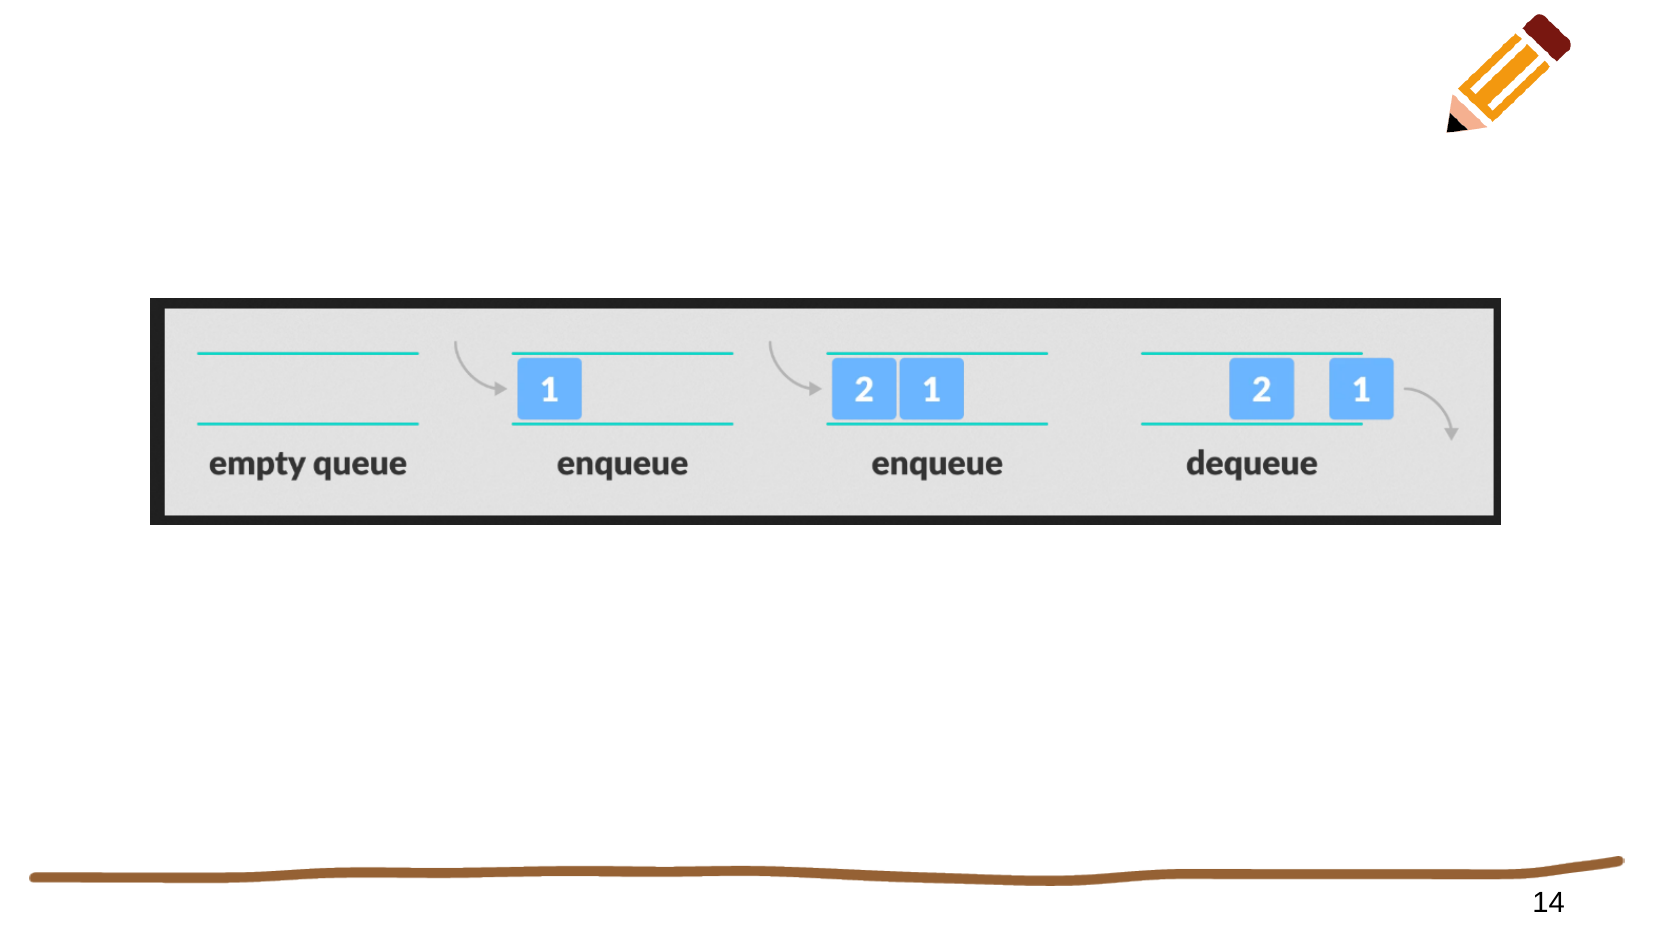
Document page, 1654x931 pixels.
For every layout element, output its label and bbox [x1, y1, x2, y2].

picture [29, 856, 1625, 886]
picture [1446, 14, 1571, 133]
picture [150, 298, 1501, 526]
